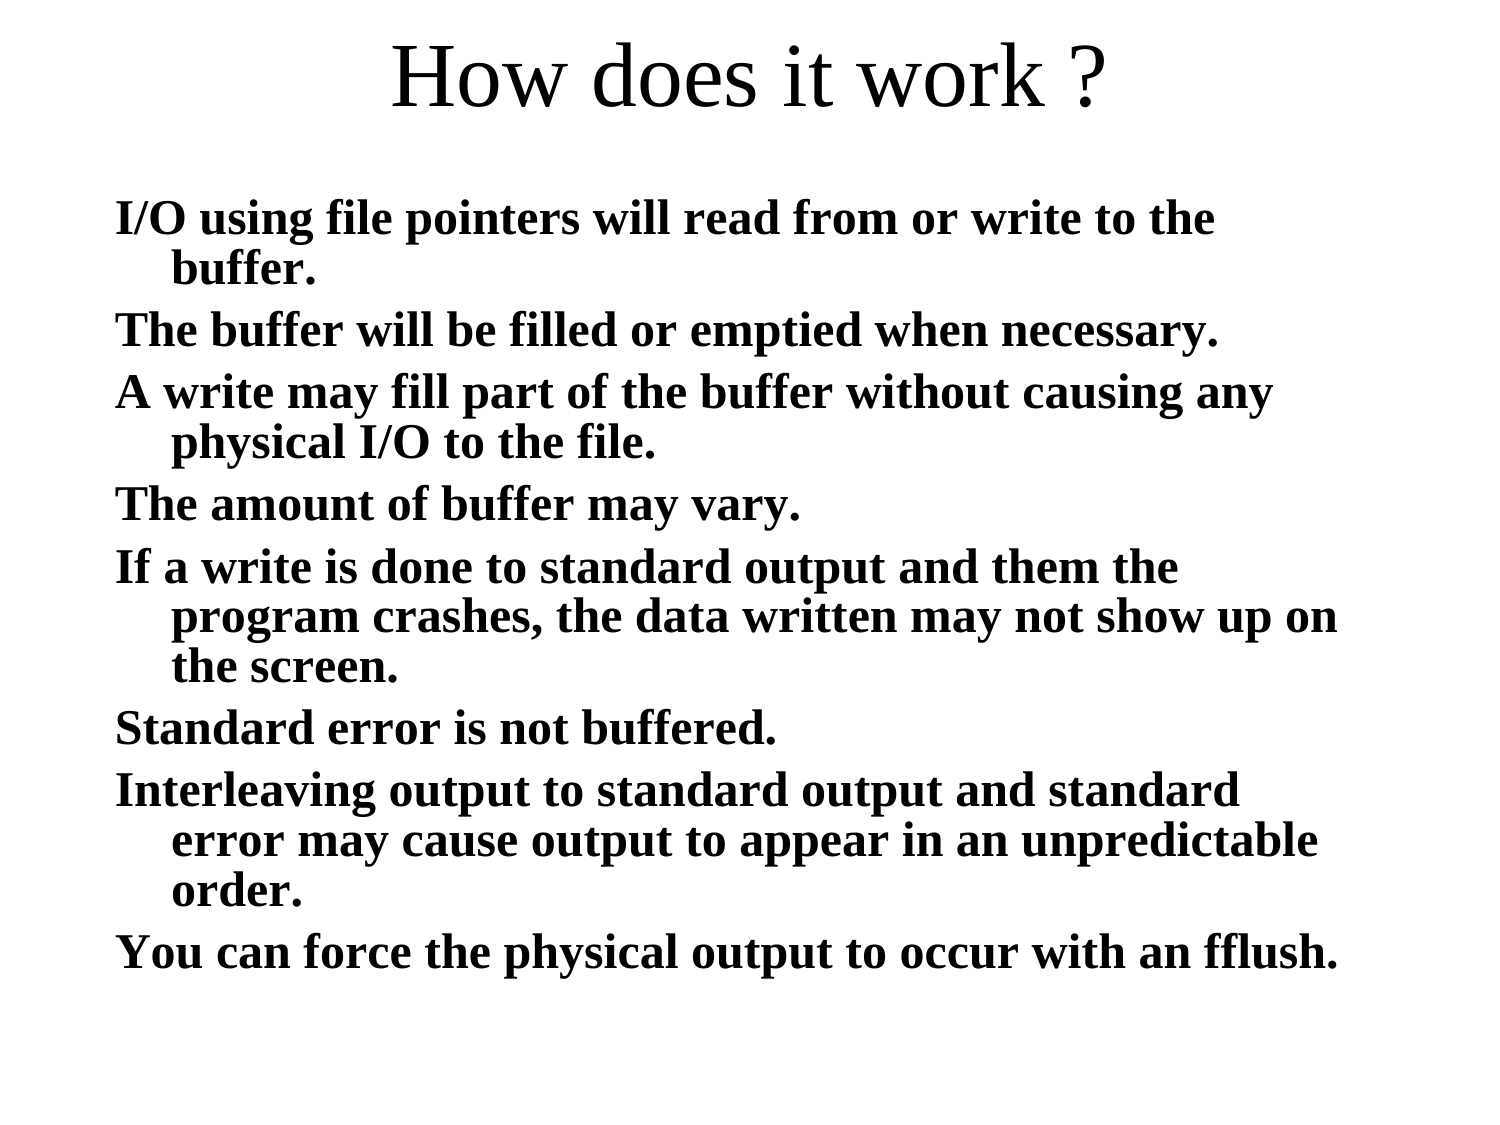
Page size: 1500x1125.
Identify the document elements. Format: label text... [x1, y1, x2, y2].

title How does it work ? [112, 0, 1388, 151]
list I/O using file pointers will read from or write to the buffer. The buffer will be filled or emptied when necessary. A write may fill part of the buffer without causing any physical I/O to the file. The amount of buffer may vary. If a write is done to standard output and them the program crashes, the data written may not show up on the screen. Standard error is not buffered. Interleaving output to standard output and standard error may cause output to appear in an unpredictable order. You can force the physical output to occur with an fflush. [99, 187, 1375, 1125]
